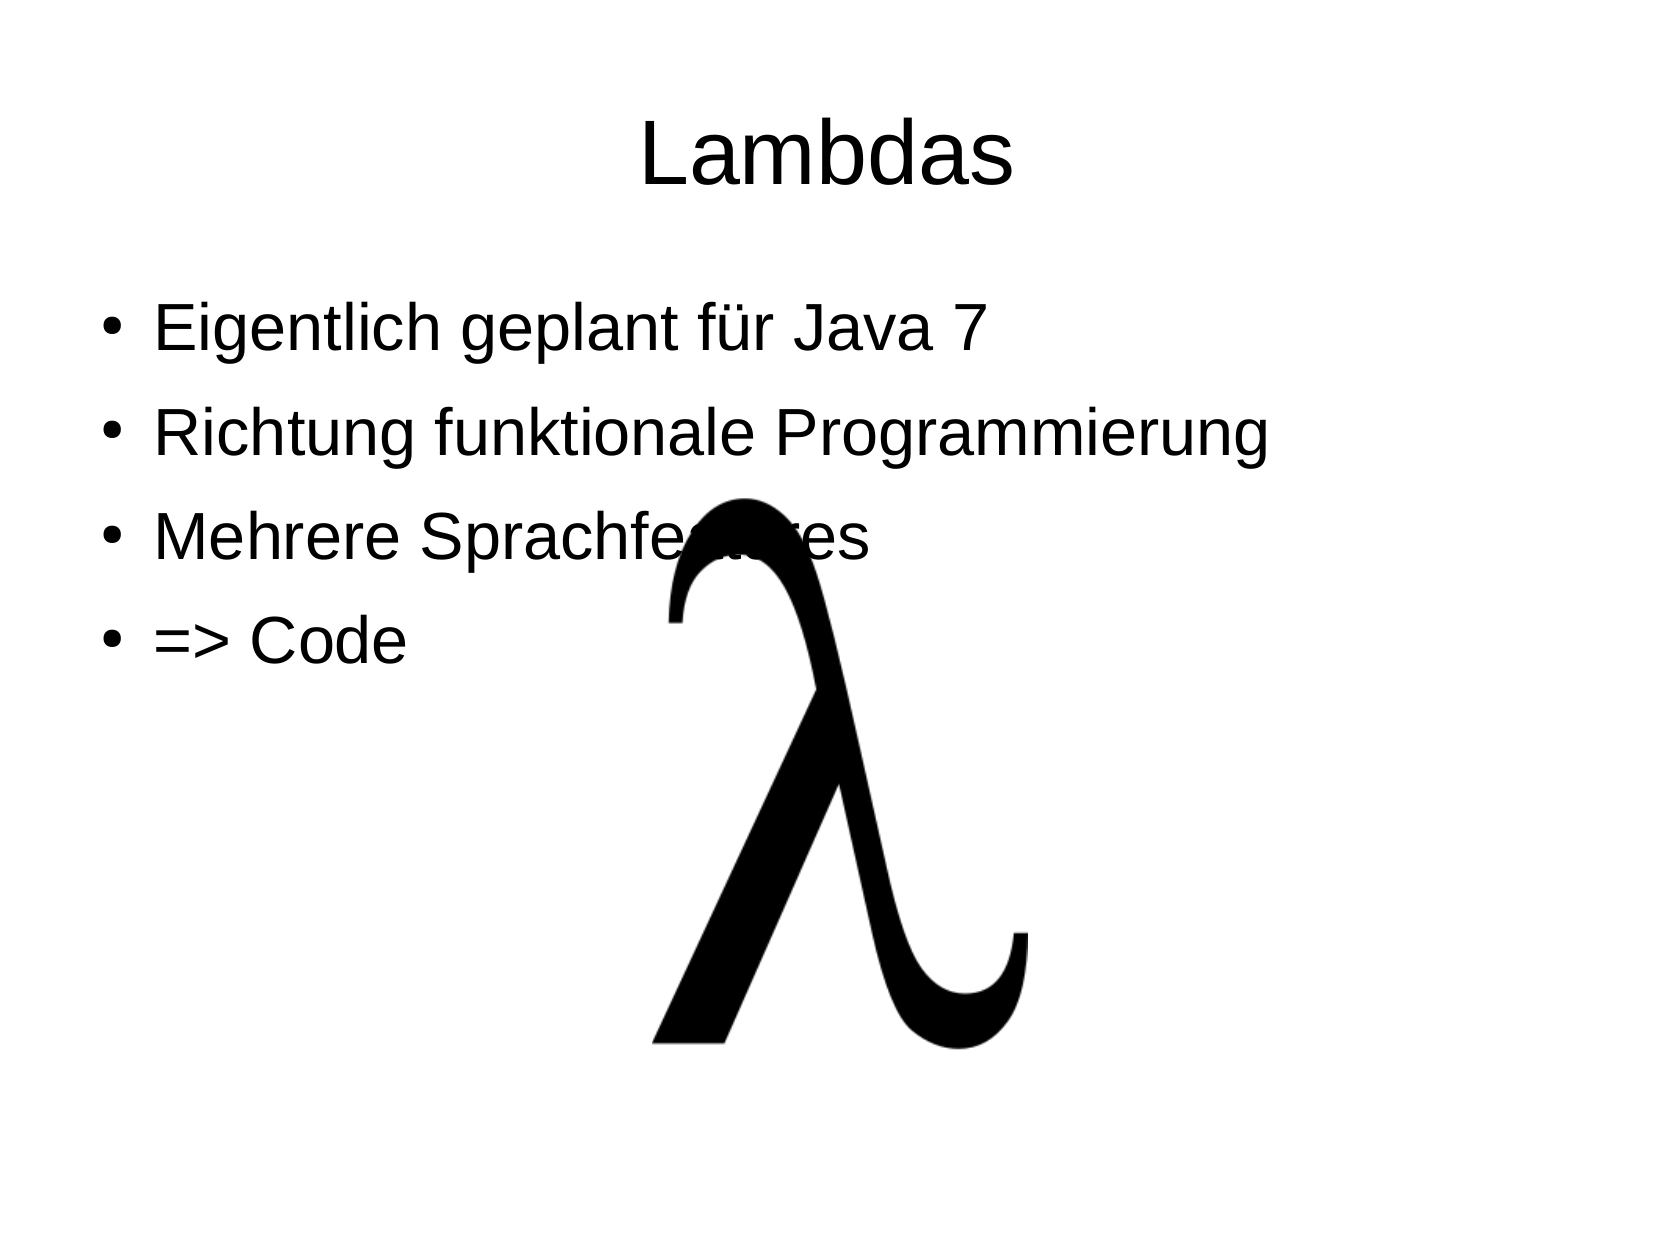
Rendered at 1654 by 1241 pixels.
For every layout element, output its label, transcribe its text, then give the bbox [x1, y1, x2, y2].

list Eigentlich geplant für Java 7 Richtung funktionale Programmierung Mehrere Sprachfeatures => Code [82, 290, 1538, 1010]
title Lambdas [82, 49, 1571, 257]
picture [652, 461, 1028, 1087]
